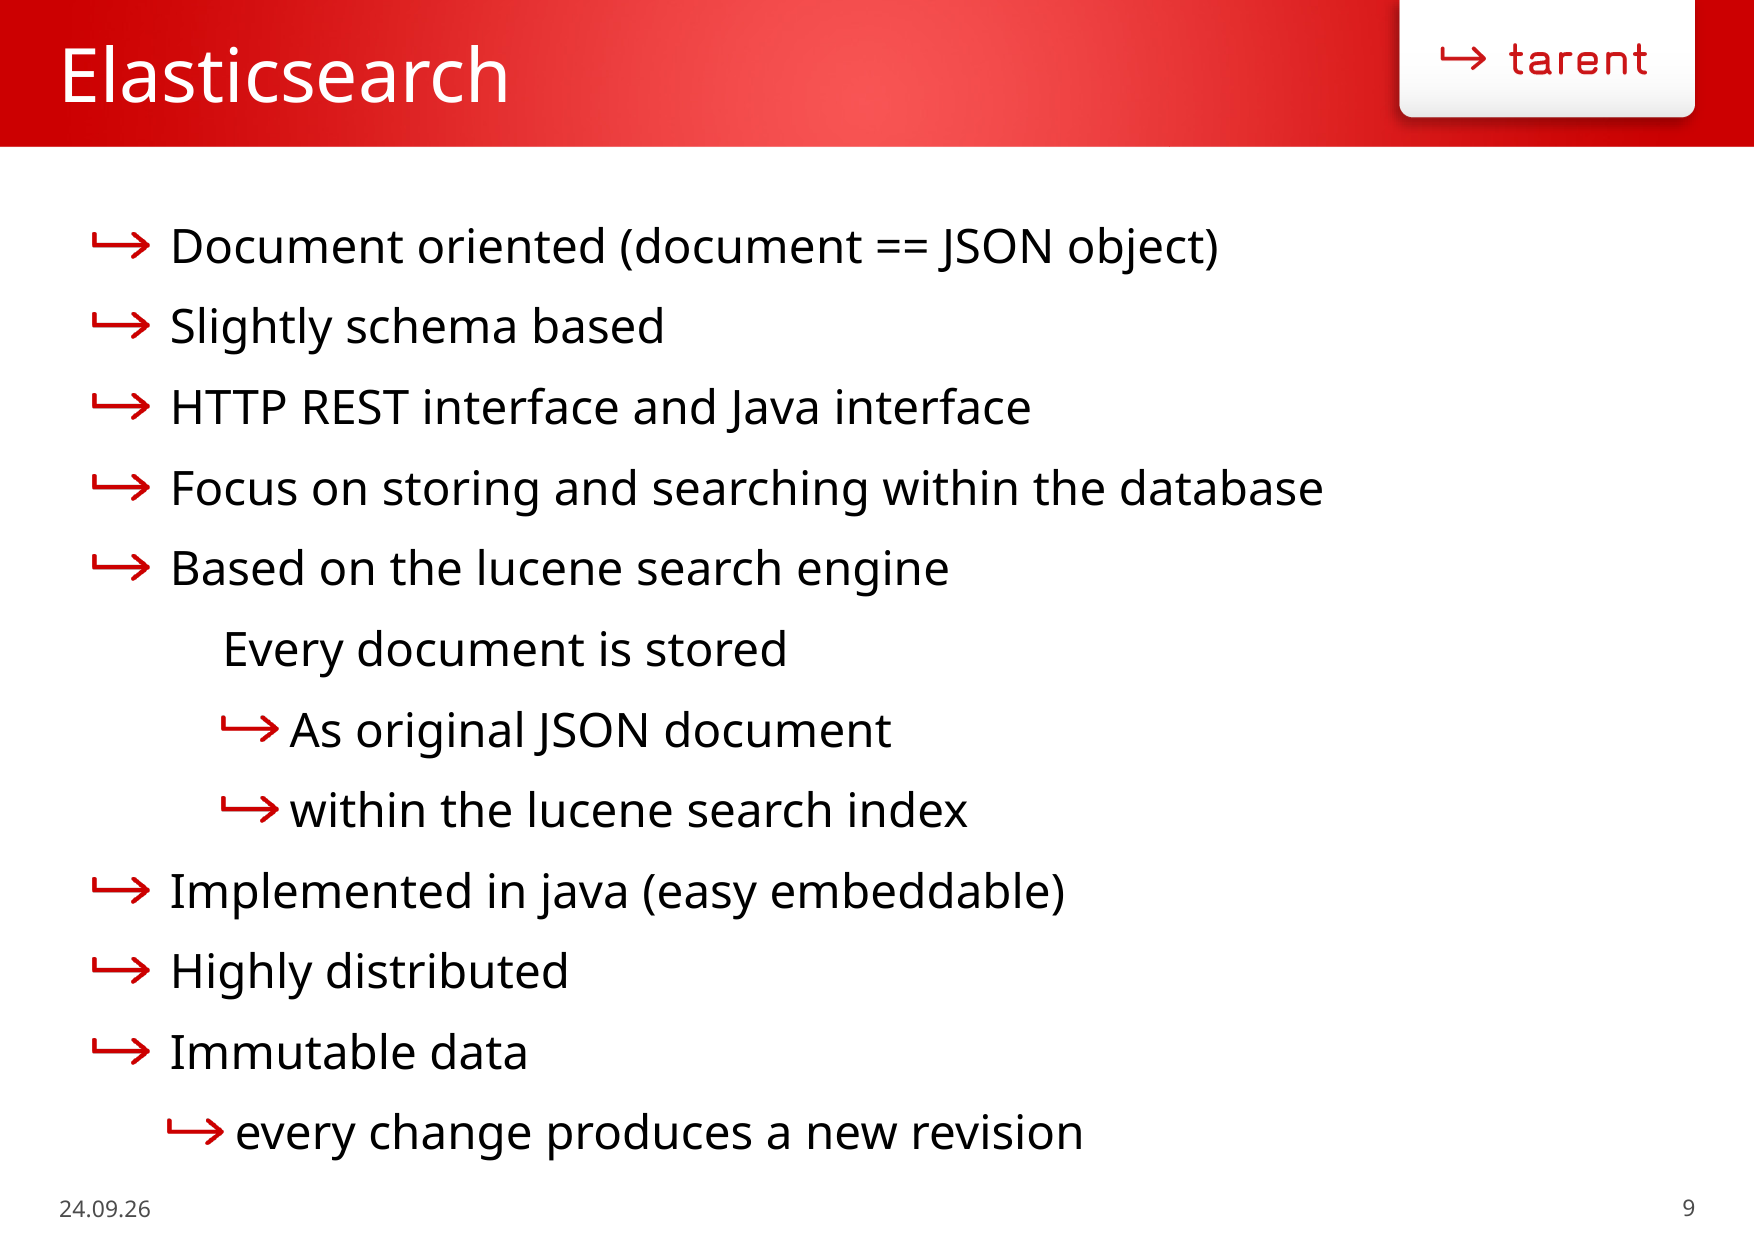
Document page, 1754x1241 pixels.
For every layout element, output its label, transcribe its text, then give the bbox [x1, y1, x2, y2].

picture [0, 0, 1754, 1240]
title Elasticsearch [59, 0, 1638, 177]
list Document oriented (document == JSON object) Slightly schema based HTTP REST interface and Java interface Focus on storing and searching within the database Based on the lucene search engine Every document is stored As original JSON document within the lucene search index Implemented in java (easy embeddable) Highly distributed Immutable data every change produces a new revision [59, 212, 1690, 1170]
